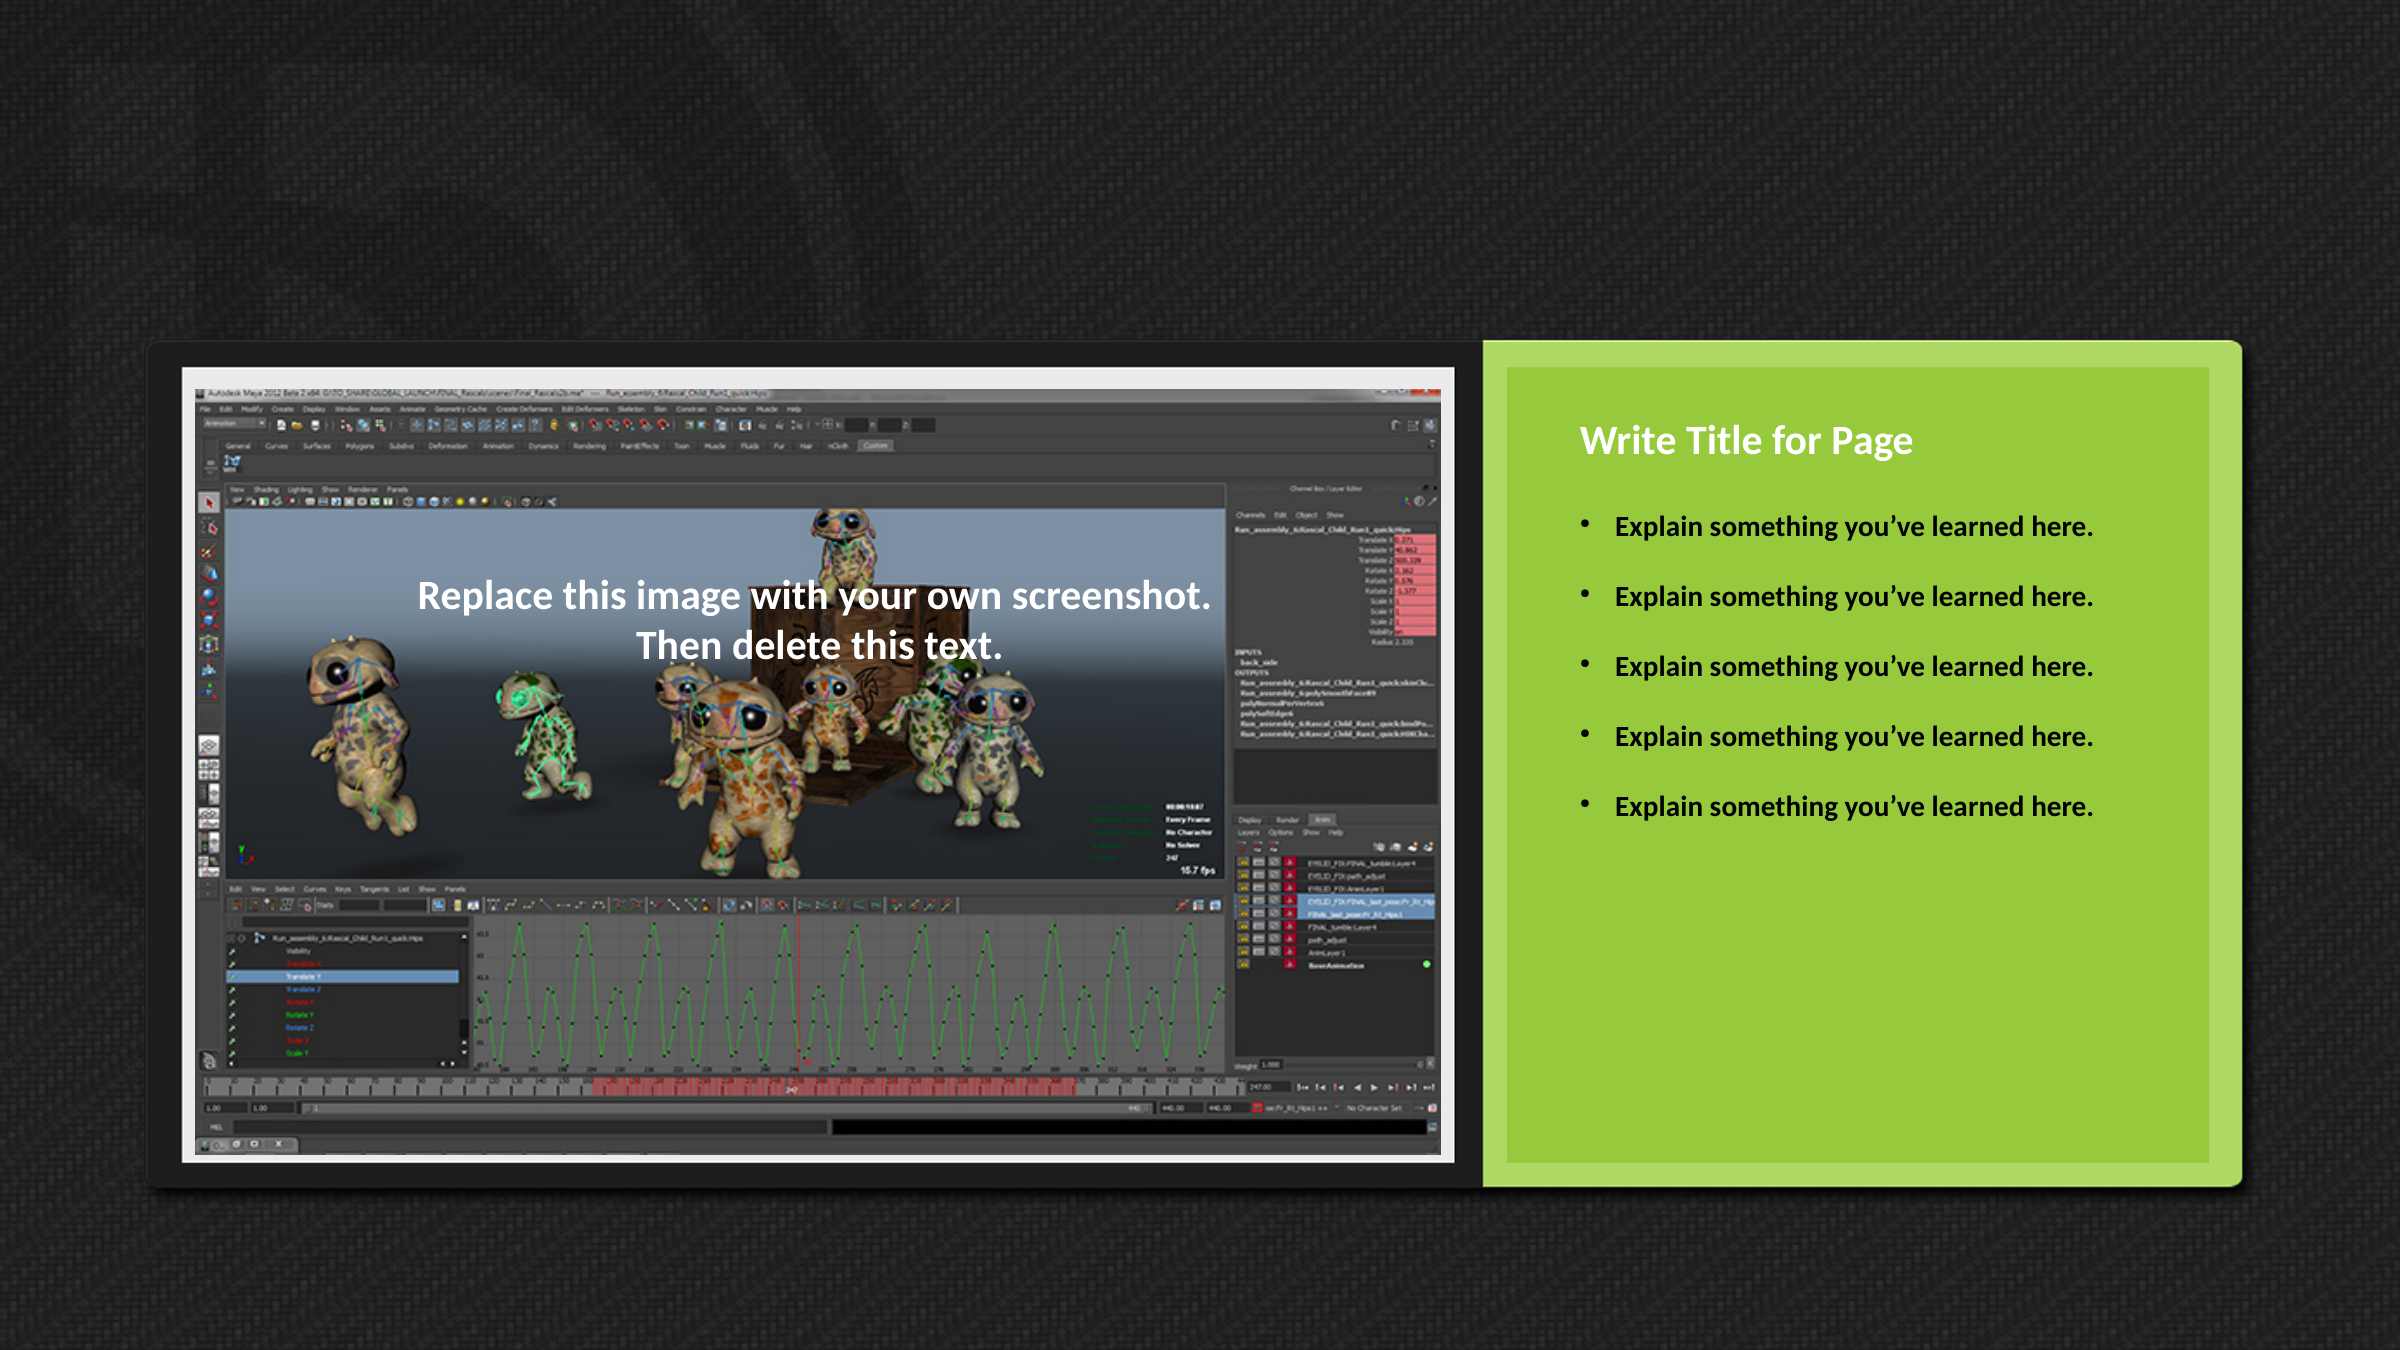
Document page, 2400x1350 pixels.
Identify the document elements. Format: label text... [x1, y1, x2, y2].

text_box Replace this image with your own screenshot. Then delete this text. [335, 560, 1305, 675]
text_box Write Title for Page Explain something you’ve learned here. Explain something you’ve learned here. Explain something you’ve learned here. Explain something you’ve learned here. Explain something you’ve learned here. [1564, 404, 2175, 865]
picture [0, 0, 2400, 1350]
